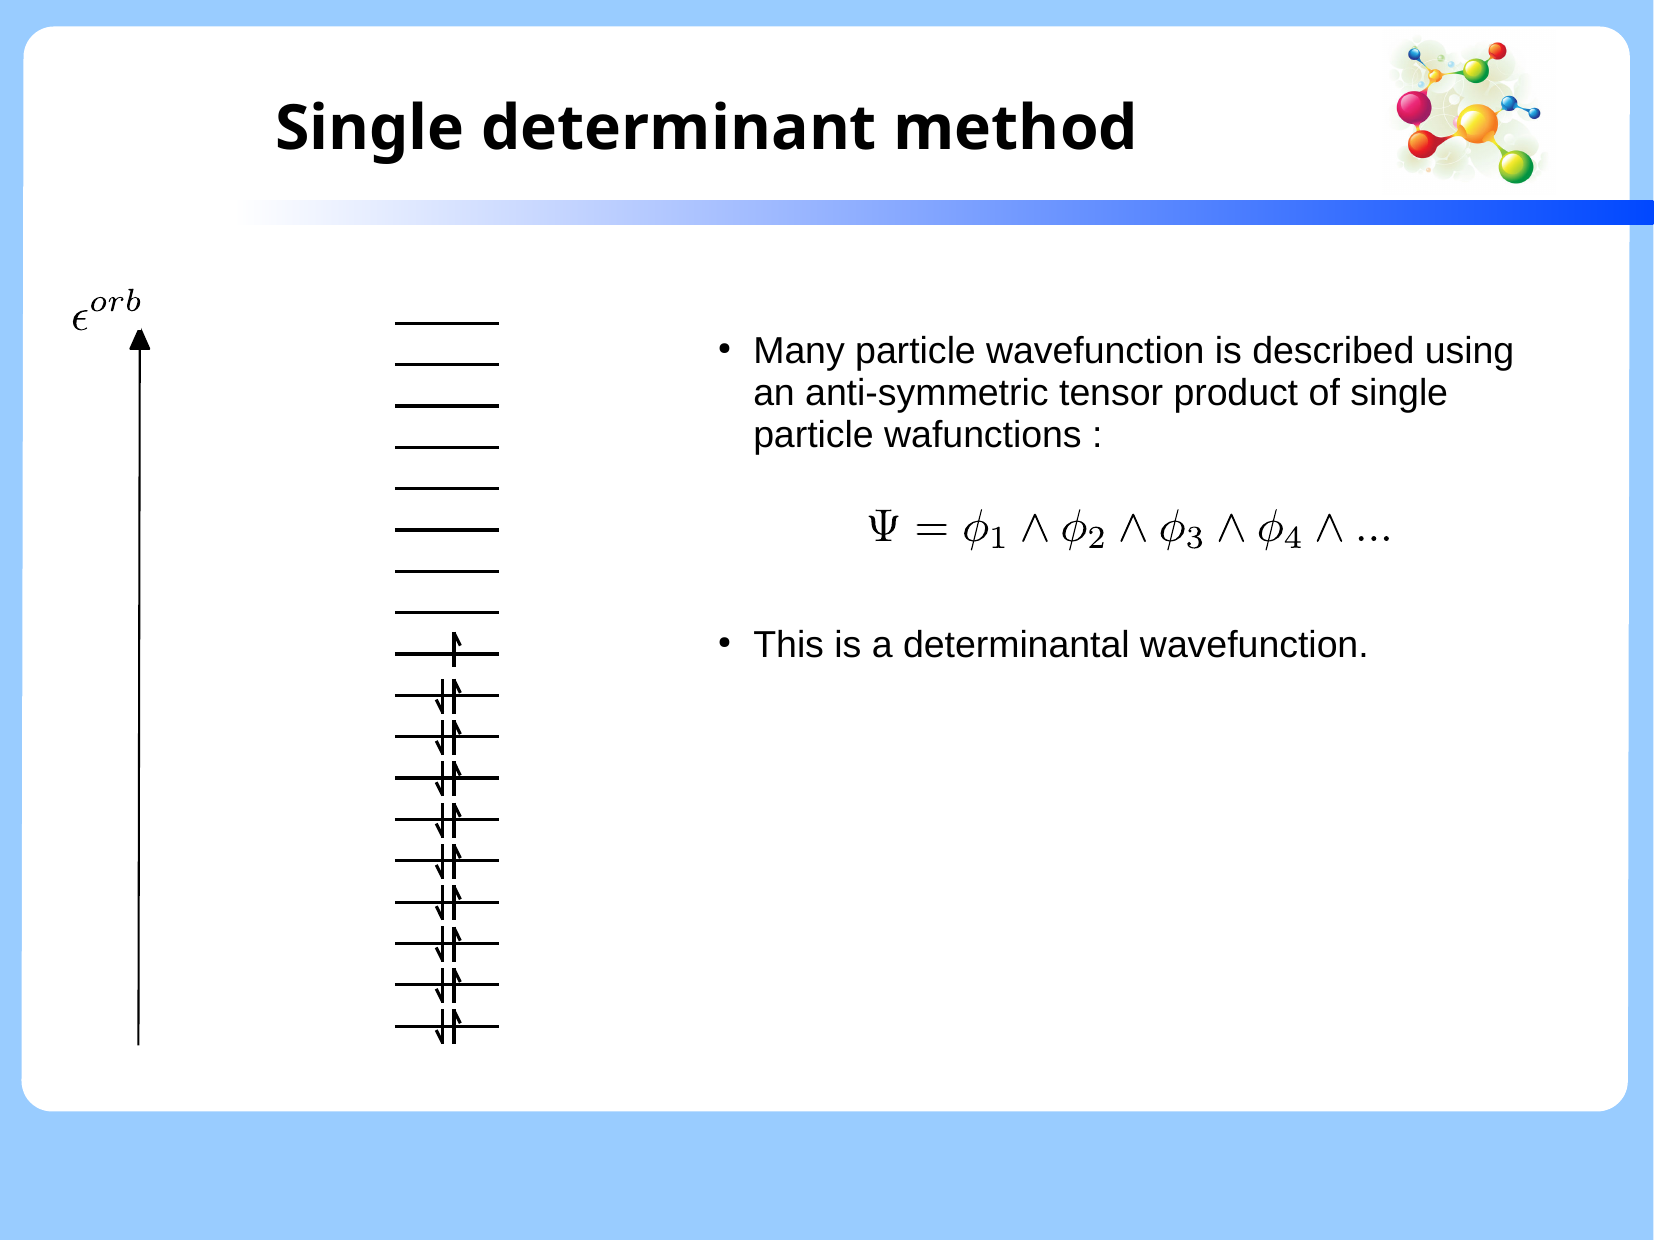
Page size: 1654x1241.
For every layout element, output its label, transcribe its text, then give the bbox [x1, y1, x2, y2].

text_box [865, 509, 1393, 551]
text_box Many particle wavefunction is described using an anti-symmetric tensor product of single particle wafunctions : This is a determinantal wavefunction. [703, 321, 1579, 673]
text_box [70, 288, 142, 331]
picture [1382, 29, 1556, 195]
title Single determinant method [82, 49, 1332, 201]
list [94, 265, 1569, 1083]
